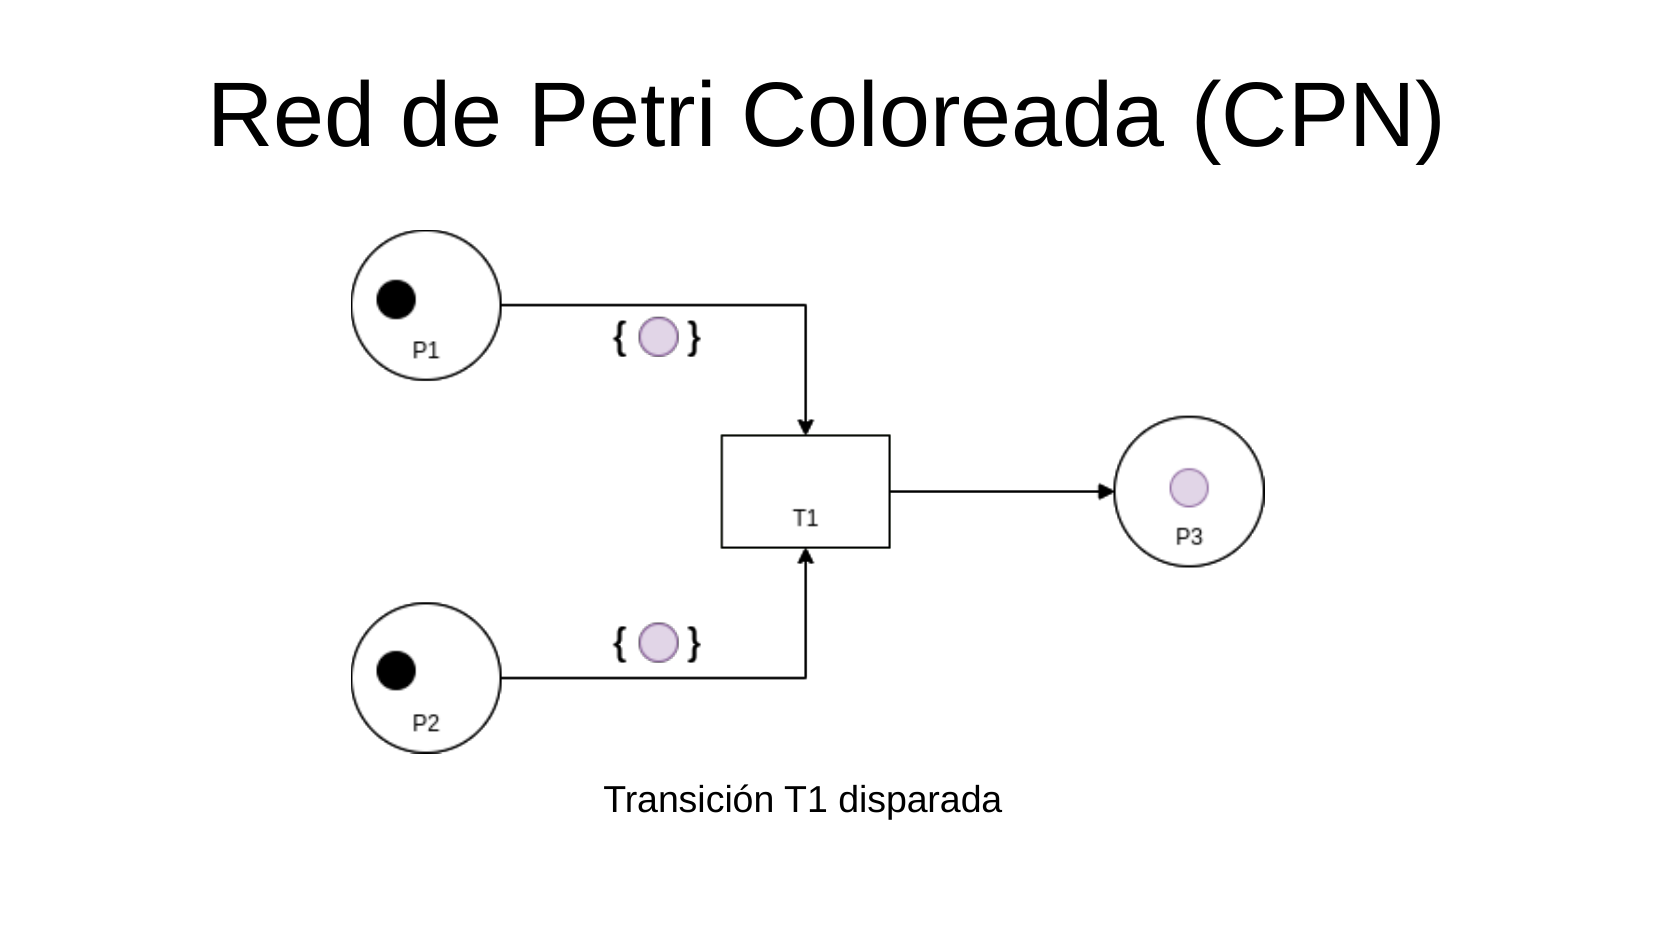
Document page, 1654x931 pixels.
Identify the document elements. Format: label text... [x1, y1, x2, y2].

title Red de Petri Coloreada (CPN) [82, 37, 1571, 193]
text_box Transición T1 disparada [588, 770, 1054, 863]
picture [351, 230, 1265, 754]
